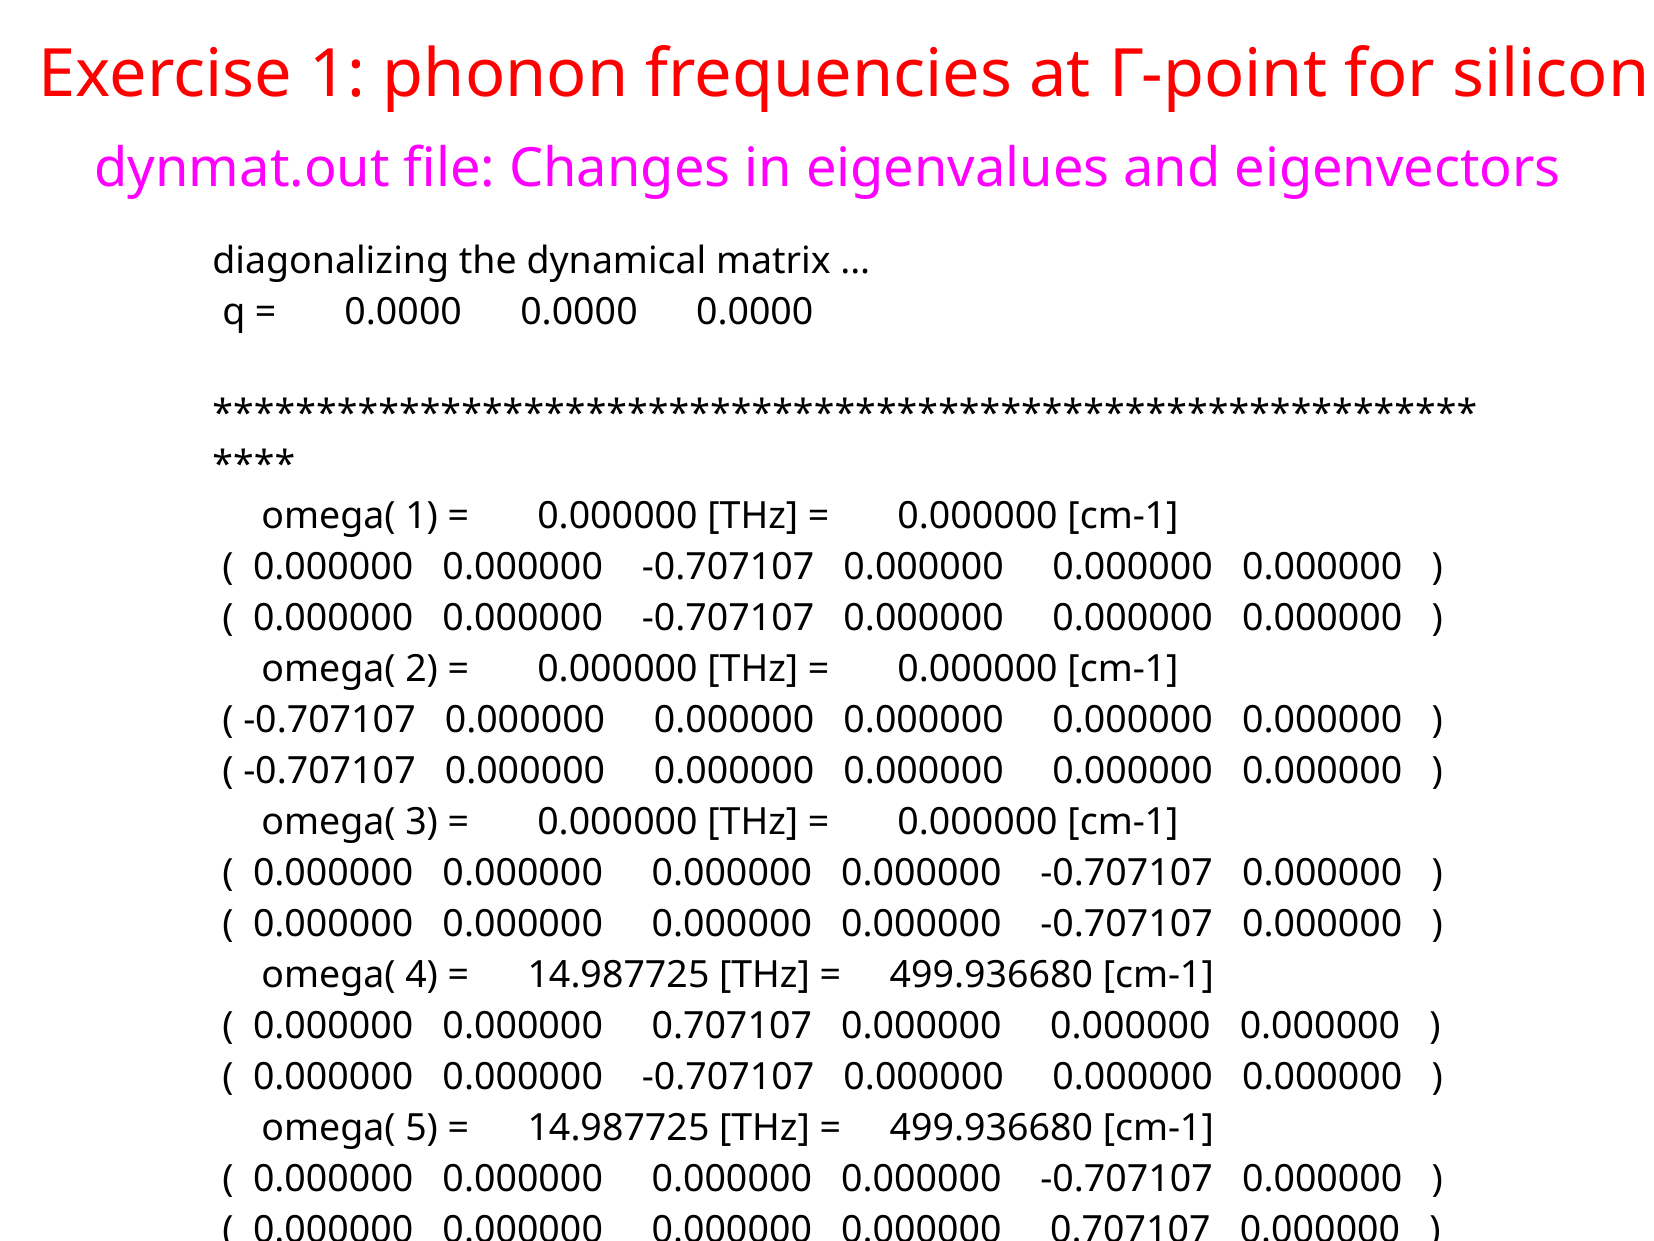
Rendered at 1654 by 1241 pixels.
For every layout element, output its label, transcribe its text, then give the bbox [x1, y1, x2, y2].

text_box dynmat.out file: Changes in eigenvalues and eigenvectors [76, 118, 1400, 219]
title Exercise 1: phonon frequencies at Γ-point for silicon [35, 0, 1654, 174]
text_box diagonalizing the dynamical matrix ... q = 0.0000 0.0000 0.0000 ***************************************************************** omega( 1) = 0.000000 [THz] = 0.000000 [cm-1] ( 0.000000 0.000000 -0.707107 0.000000 0.000000 0.000000 ) ( 0.000000 0.000000 -0.707107 0.000000 0.000000 0.000000 ) omega( 2) = 0.000000 [THz] = 0.000000 [cm-1] ( -0.707107 0.000000 0.000000 0.000000 0.000000 0.000000 ) ( -0.707107 0.000000 0.000000 0.000000 0.000000 0.000000 ) omega( 3) = 0.000000 [THz] = 0.000000 [cm-1] ( 0.000000 0.000000 0.000000 0.000000 -0.707107 0.000000 ) ( 0.000000 0.000000 0.000000 0.000000 -0.707107 0.000000 ) omega( 4) = 14.987725 [THz] = 499.936680 [cm-1] ( 0.000000 0.000000 0.707107 0.000000 0.000000 0.000000 ) ( 0.000000 0.000000 -0.707107 0.000000 0.000000 0.000000 ) omega( 5) = 14.987725 [THz] = 499.936680 [cm-1] ( 0.000000 0.000000 0.000000 0.000000 -0.707107 0.000000 ) ( 0.000000 0.000000 0.000000 0.000000 0.707107 0.000000 ) omega( 6) = 14.987725 [THz] = 499.936680 [cm-1] ( -0.707107 0.000000 0.000000 0.000000 0.000000 0.000000 ) ( 0.707107 0.000000 0.000000 0.000000 0.000000 0.000000 ) ***************************************************************** [194, 222, 1506, 1239]
